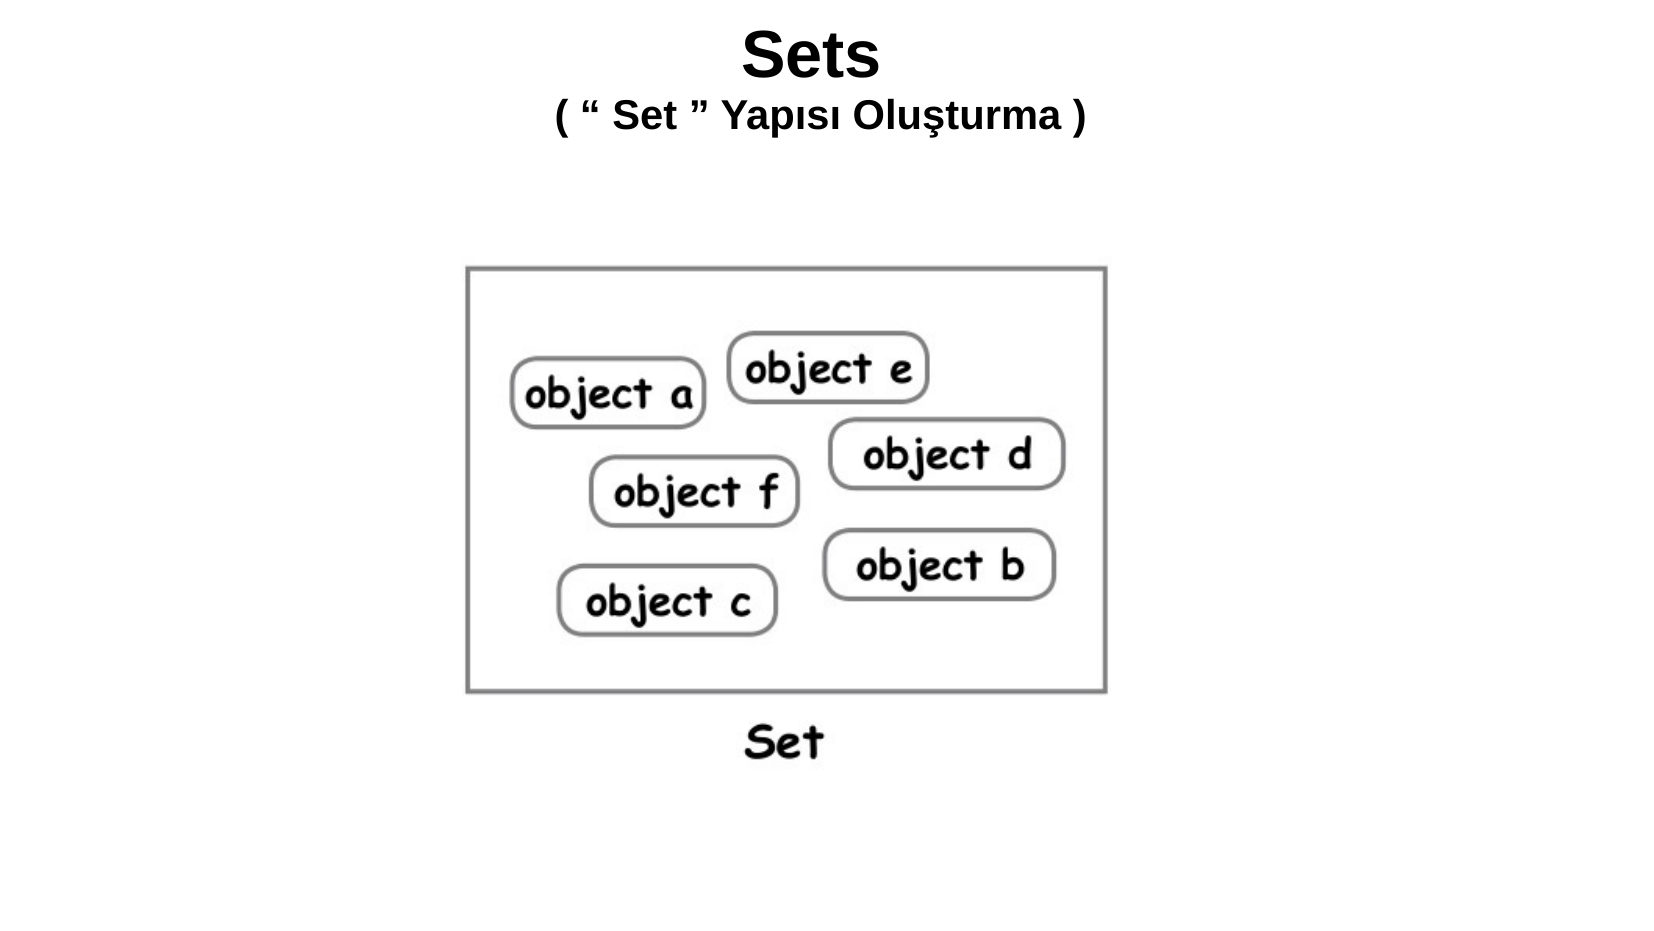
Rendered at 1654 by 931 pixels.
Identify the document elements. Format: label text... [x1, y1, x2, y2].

picture [236, 145, 1330, 886]
title Sets ( “ Set ” Yapısı Oluşturma ) [76, 0, 1565, 156]
